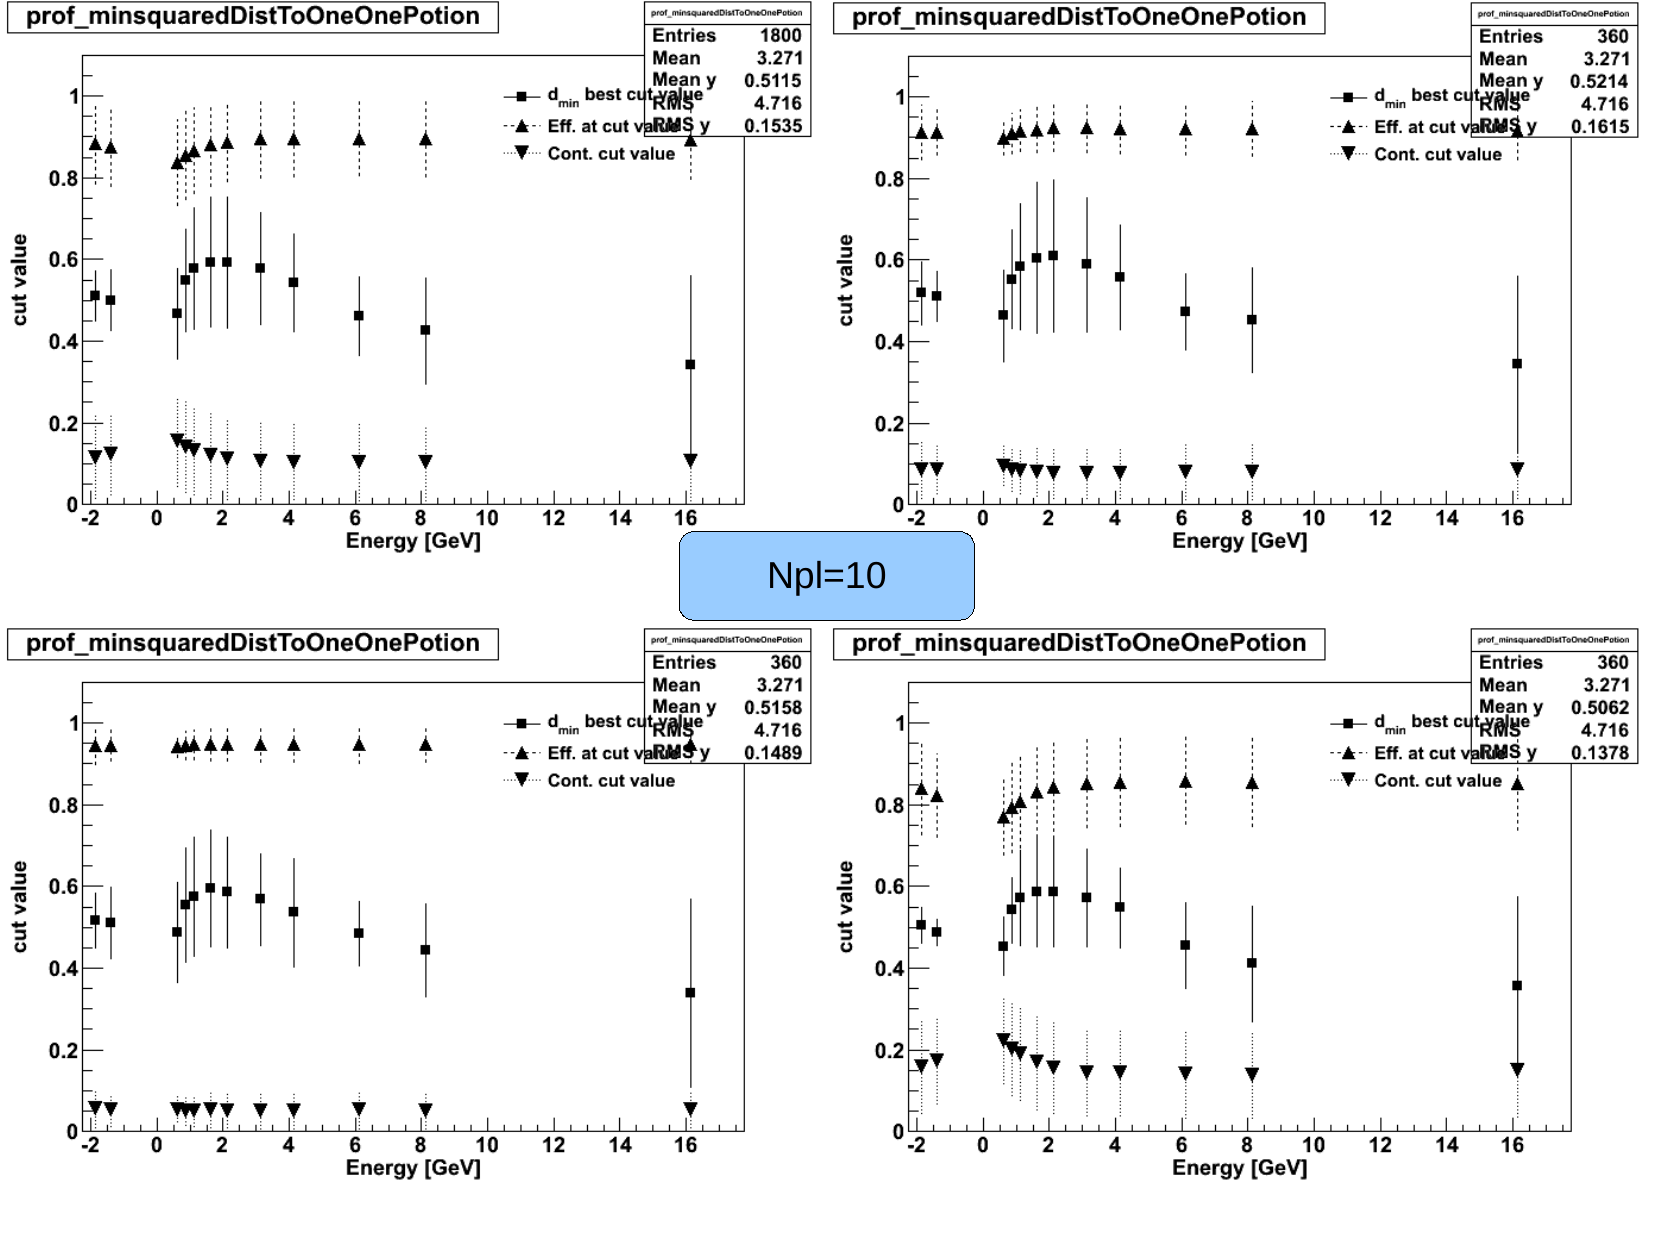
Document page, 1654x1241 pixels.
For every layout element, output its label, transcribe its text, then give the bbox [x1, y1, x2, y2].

text_box Npl=10 [679, 531, 975, 621]
picture [0, 626, 1654, 1188]
picture [0, 0, 1654, 562]
